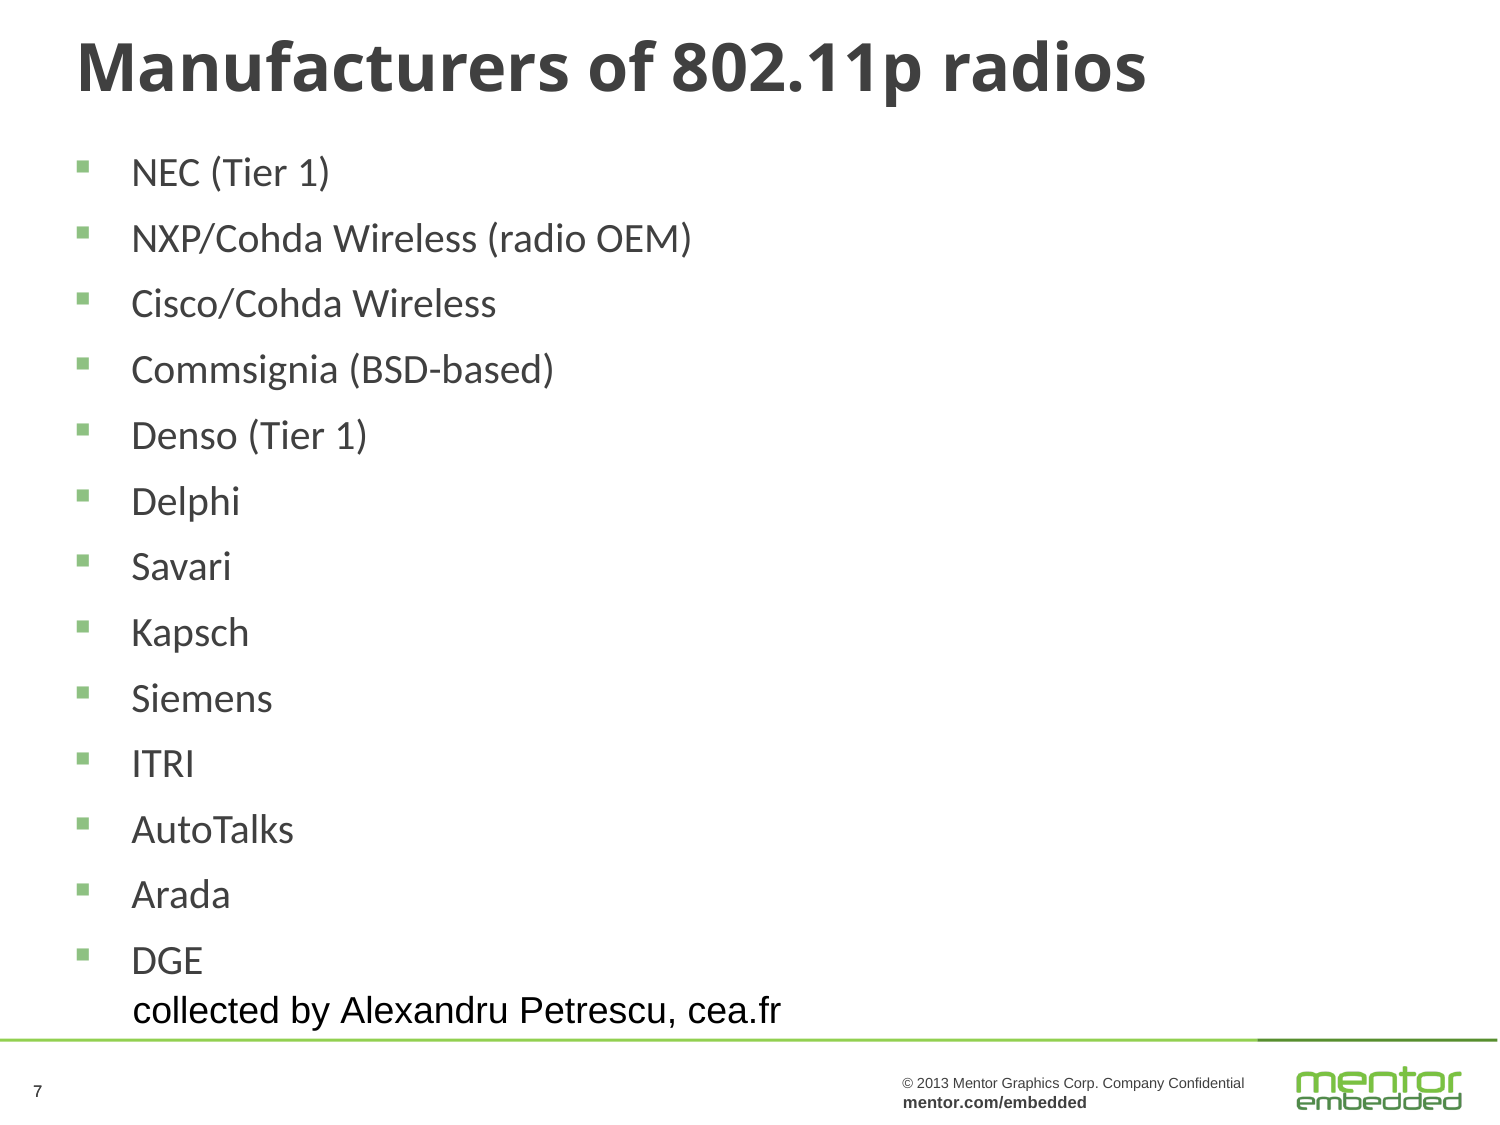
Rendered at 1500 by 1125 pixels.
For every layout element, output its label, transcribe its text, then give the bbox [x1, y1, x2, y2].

list NEC (Tier 1) NXP/Cohda Wireless (radio OEM) Cisco/Cohda Wireless Commsignia (BSD-based) Denso (Tier 1) Delphi Savari Kapsch Siemens ITRI AutoTalks Arada DGE [0, 137, 1500, 1025]
text_box collected by Alexandru Petrescu, cea.fr [117, 982, 797, 1040]
picture [1292, 1062, 1464, 1114]
title Manufacturers of 802.11p radios [0, 0, 1500, 113]
